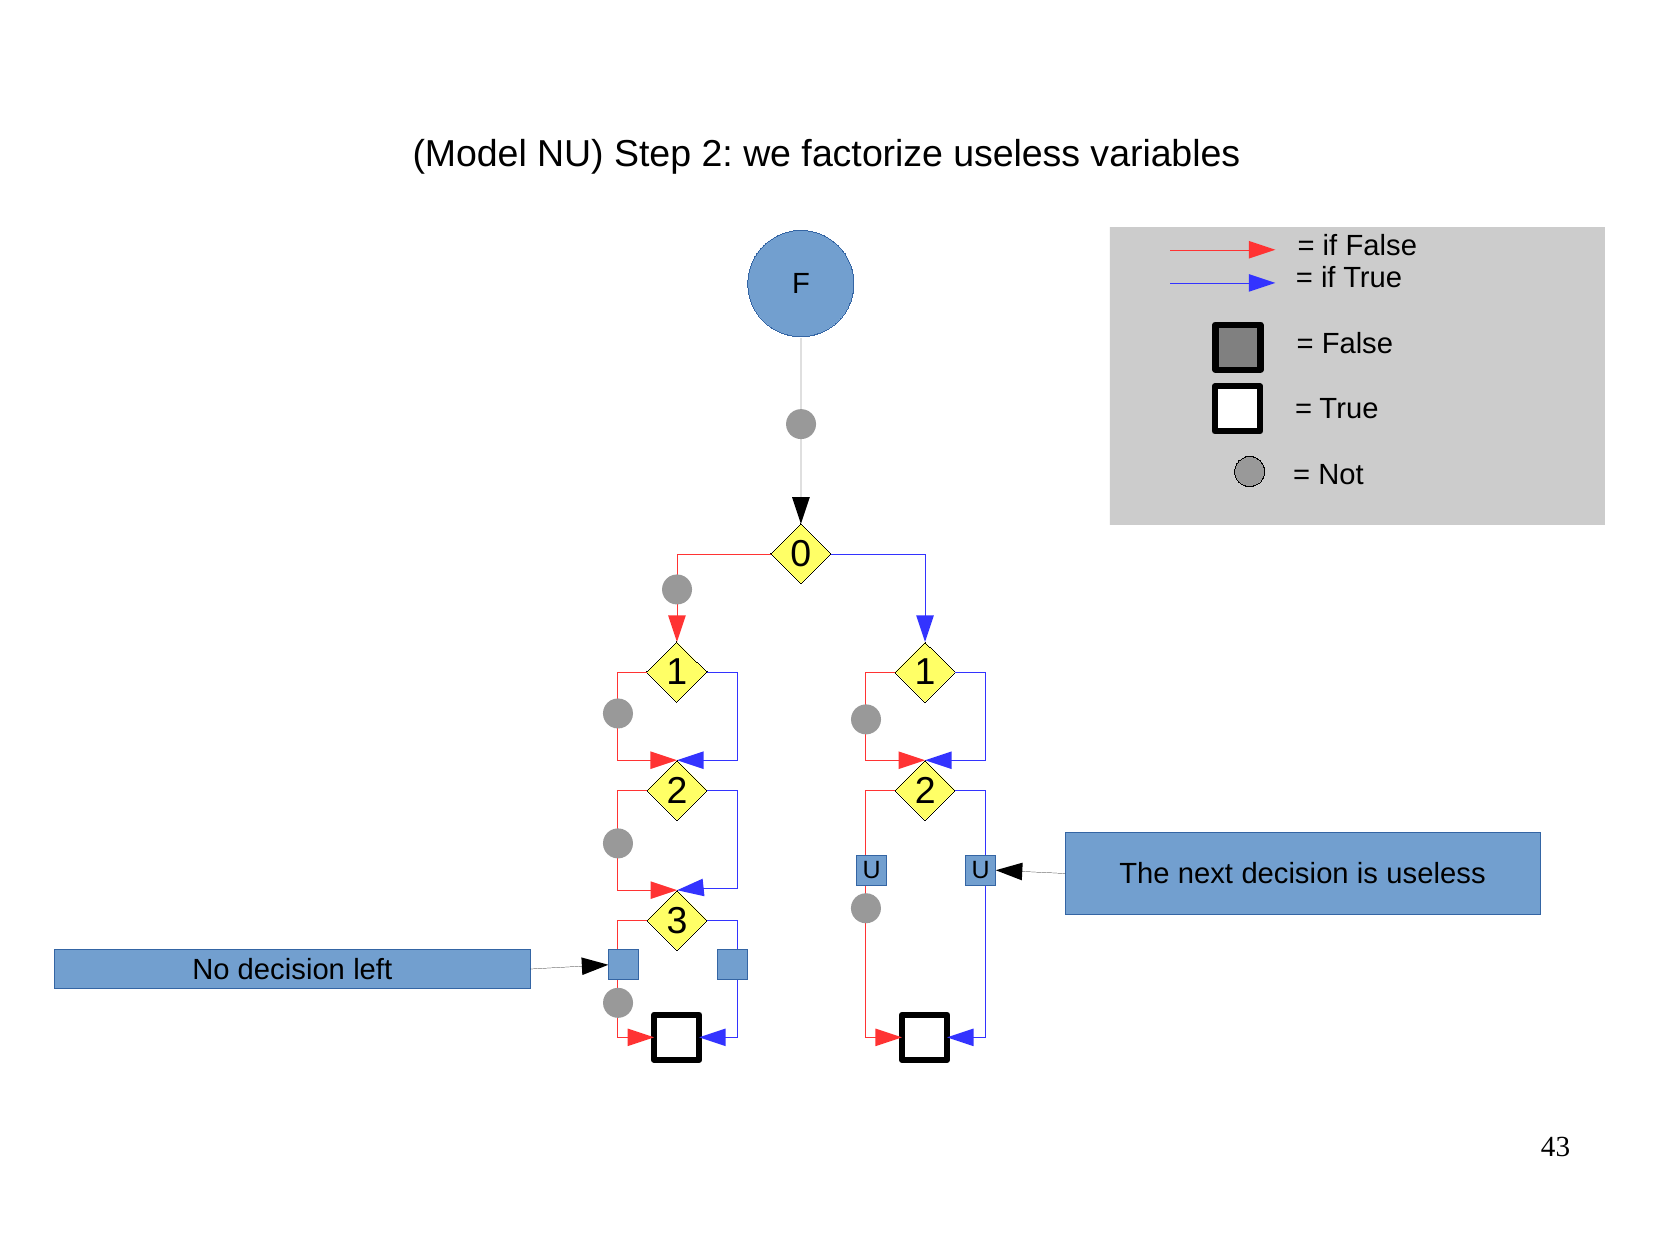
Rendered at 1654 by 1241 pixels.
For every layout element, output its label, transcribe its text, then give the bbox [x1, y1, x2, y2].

text_box 0 [770, 523, 831, 584]
text_box [602, 698, 634, 729]
text_box 2 [647, 761, 707, 821]
text_box [602, 828, 634, 859]
text_box [662, 574, 693, 605]
text_box [1215, 324, 1261, 370]
text_box [654, 1014, 700, 1060]
text_box [850, 893, 881, 924]
text_box [1234, 456, 1265, 487]
text_box [786, 409, 817, 440]
text_box 2 [895, 761, 955, 821]
text_box F [747, 257, 854, 337]
text_box [850, 704, 882, 735]
text_box [717, 949, 748, 980]
text_box = if False = if True = False = True = Not [1109, 227, 1605, 525]
title (Model NU) Step 2: we factorize useless variables [82, 49, 1571, 257]
text_box [902, 1014, 948, 1060]
text_box 1 [646, 641, 708, 703]
text_box 3 [647, 891, 707, 951]
text_box 1 [895, 642, 956, 703]
text_box No decision left [54, 949, 531, 989]
text_box [608, 949, 639, 980]
text_box [1215, 386, 1261, 432]
text_box [603, 987, 634, 1018]
text_box The next decision is useless [1065, 832, 1541, 915]
text_box U [856, 855, 887, 886]
text_box U [965, 855, 996, 886]
